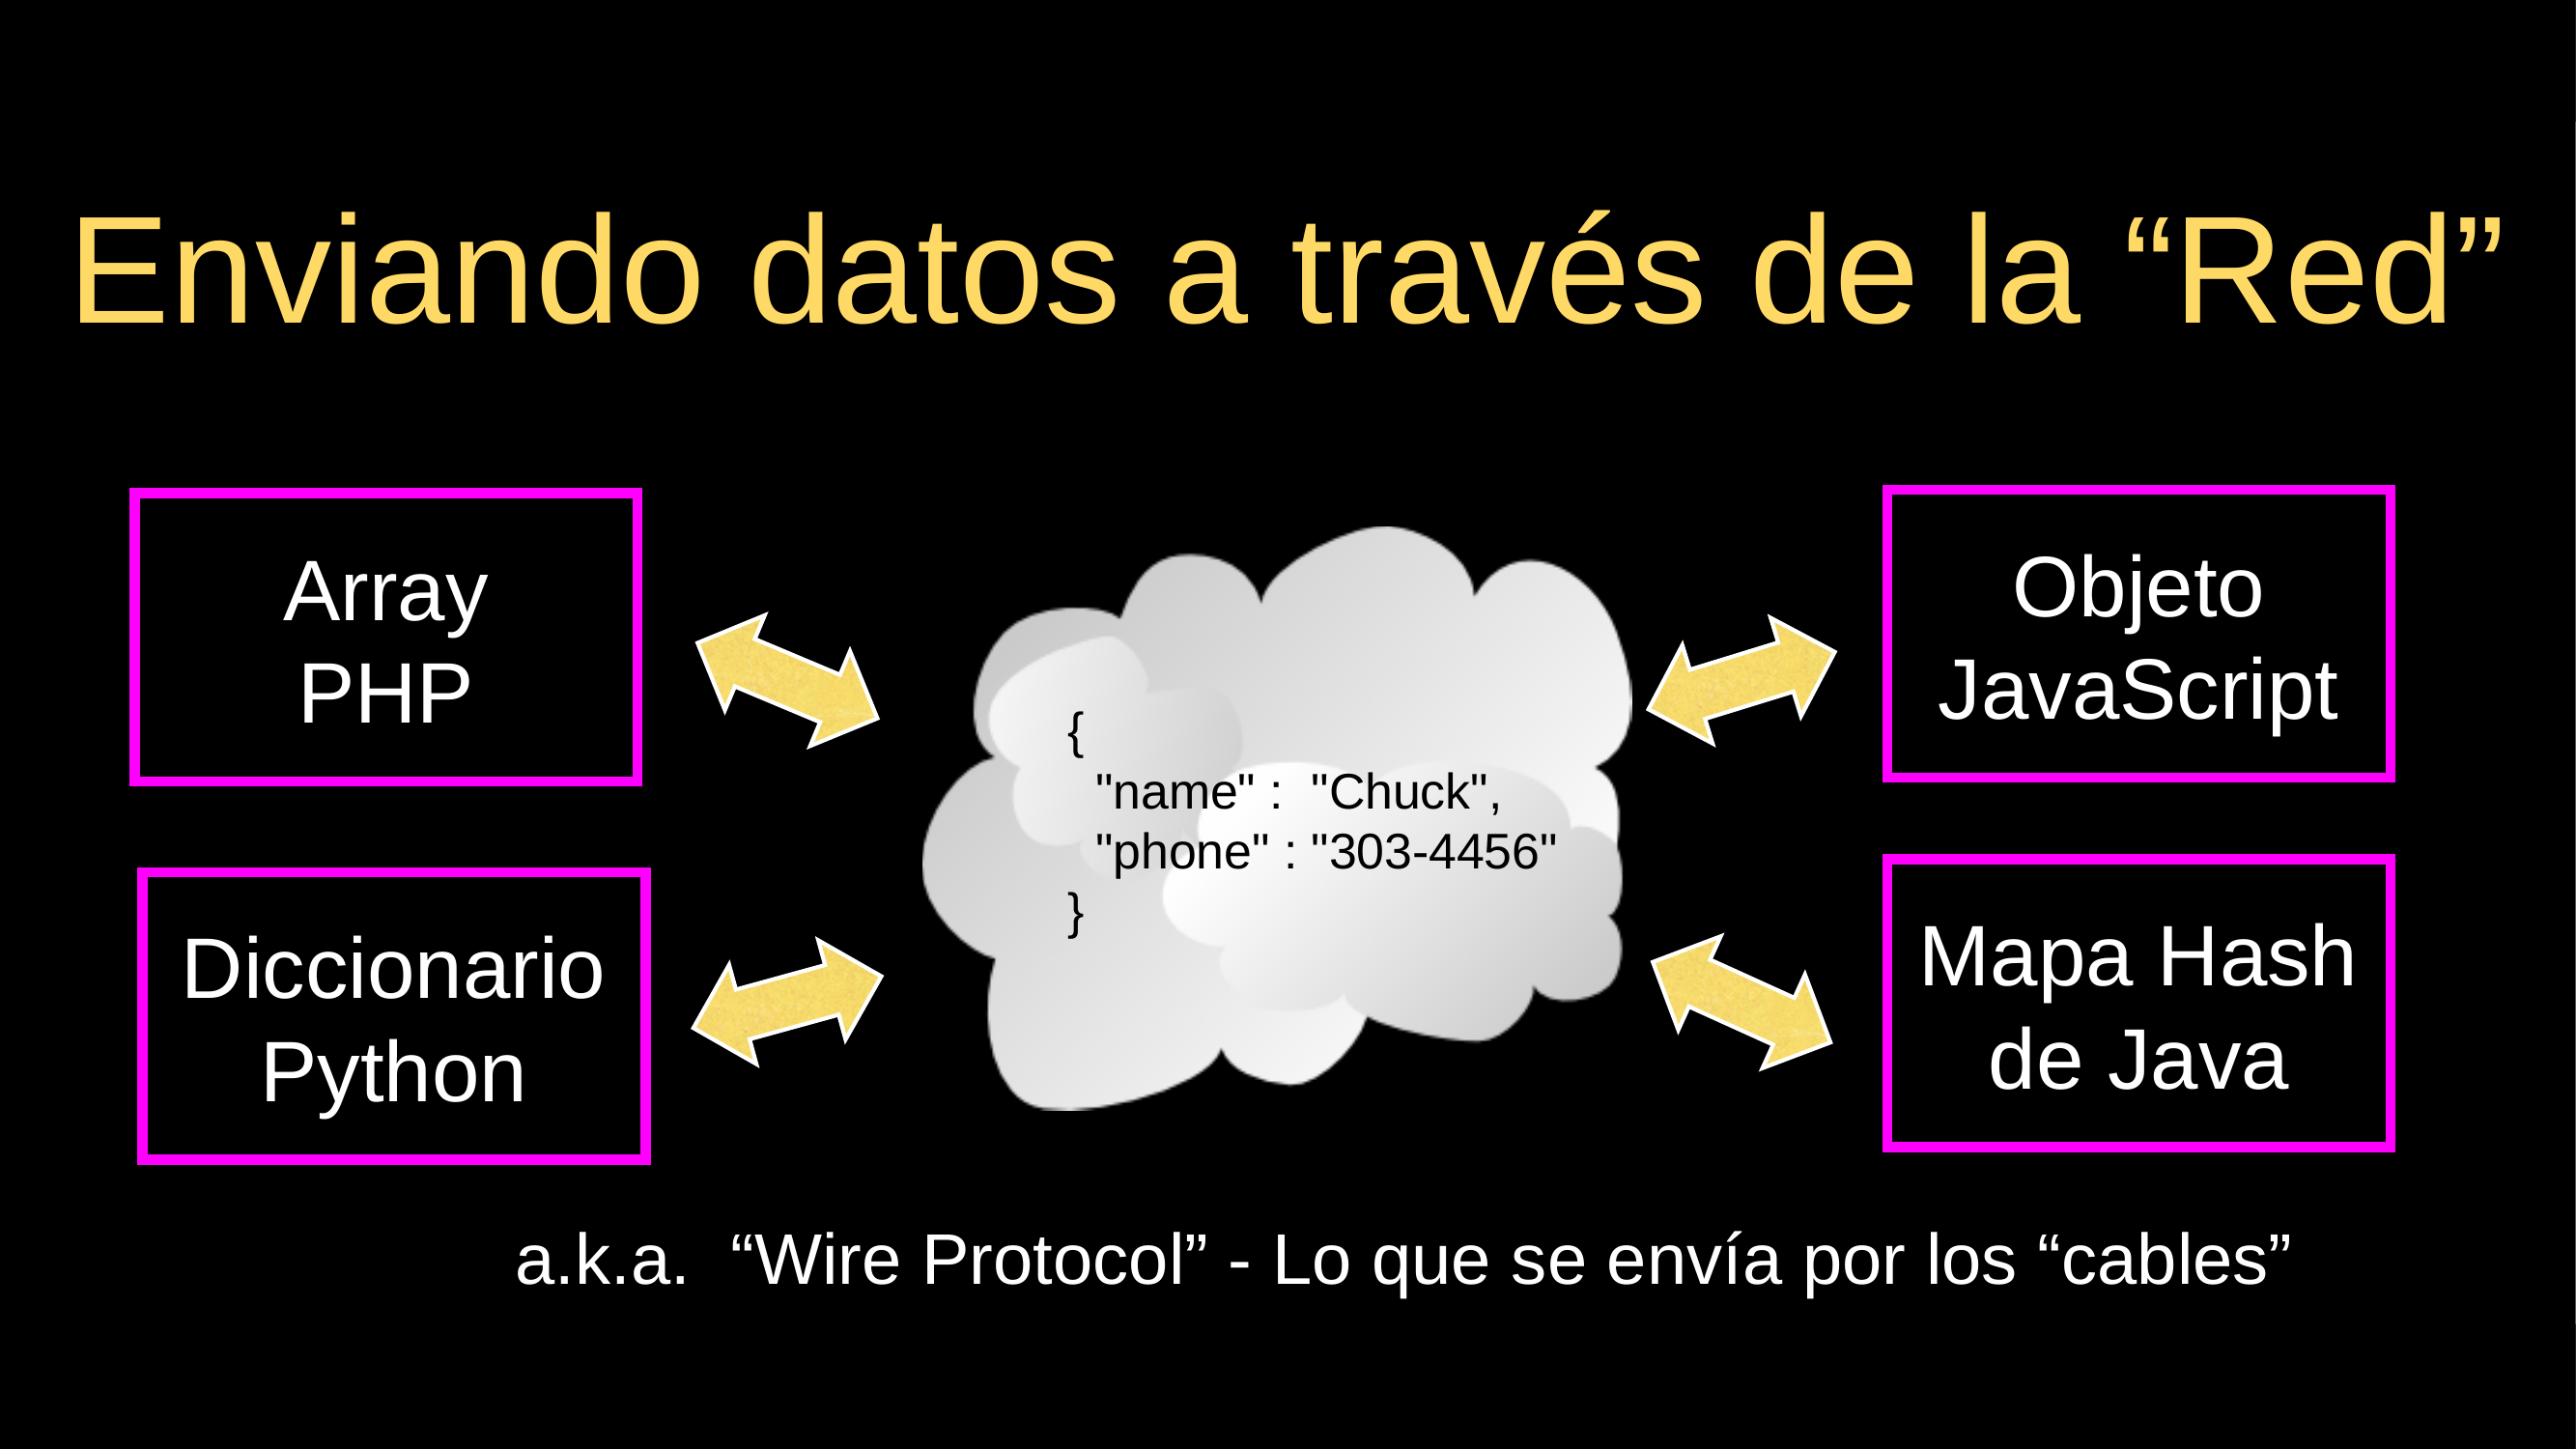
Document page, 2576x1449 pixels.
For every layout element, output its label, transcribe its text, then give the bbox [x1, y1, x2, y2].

text_box [697, 614, 878, 747]
text_box [693, 940, 882, 1065]
text_box [1648, 617, 1835, 744]
text_box a.k.a. “Wire Protocol” - Lo que se envía por los “cables” [385, 1167, 2424, 1344]
text_box Diccionario Python [142, 871, 646, 1160]
text_box Objeto JavaScript [1887, 489, 2391, 779]
text_box Mapa Hash de Java [1887, 859, 2391, 1148]
text_box [1653, 936, 1831, 1068]
picture [922, 526, 1632, 1111]
text_box Array PHP [134, 493, 638, 781]
title Enviando datos a través de la “Red” [0, 121, 2576, 403]
text_box { "name" : "Chuck", "phone" : "303-4456" } [1067, 670, 1613, 967]
